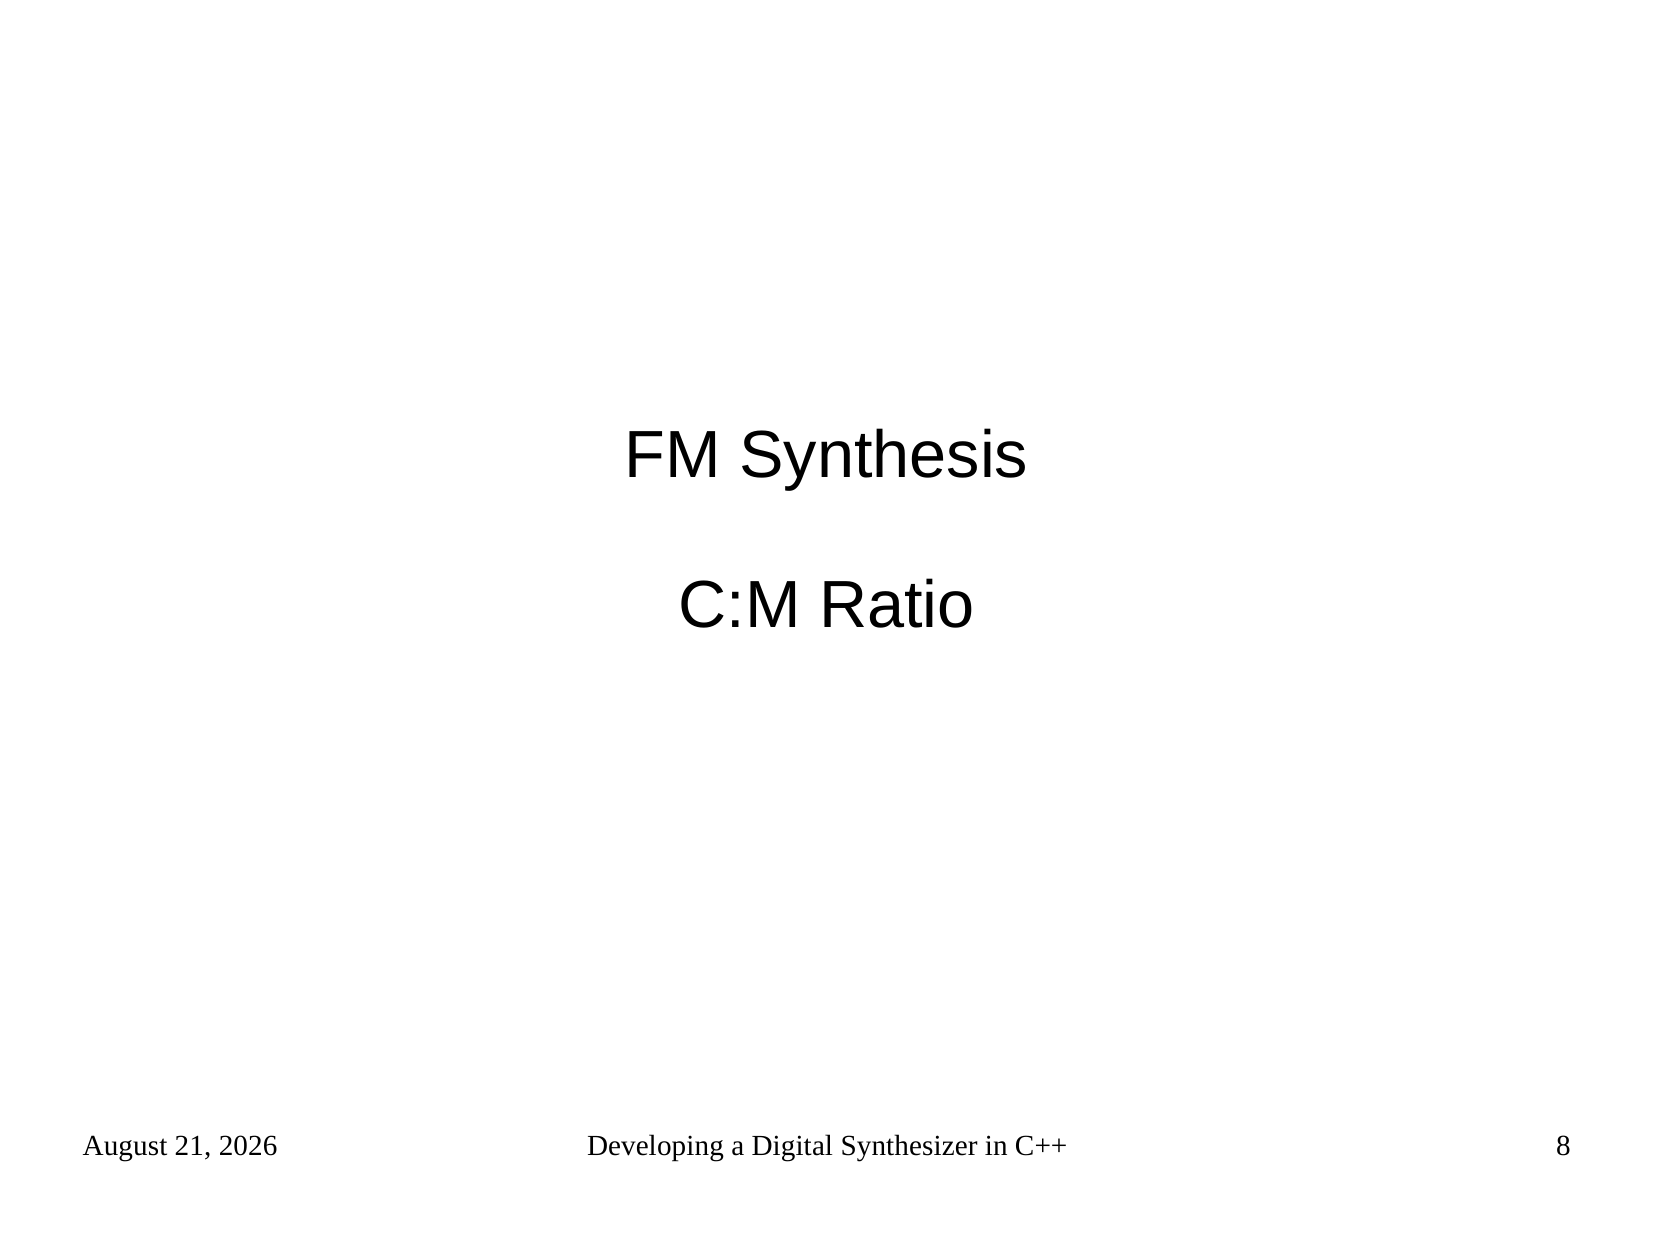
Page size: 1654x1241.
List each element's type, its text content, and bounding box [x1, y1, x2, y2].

subtitle FM Synthesis C:M Ratio [82, 49, 1571, 1010]
